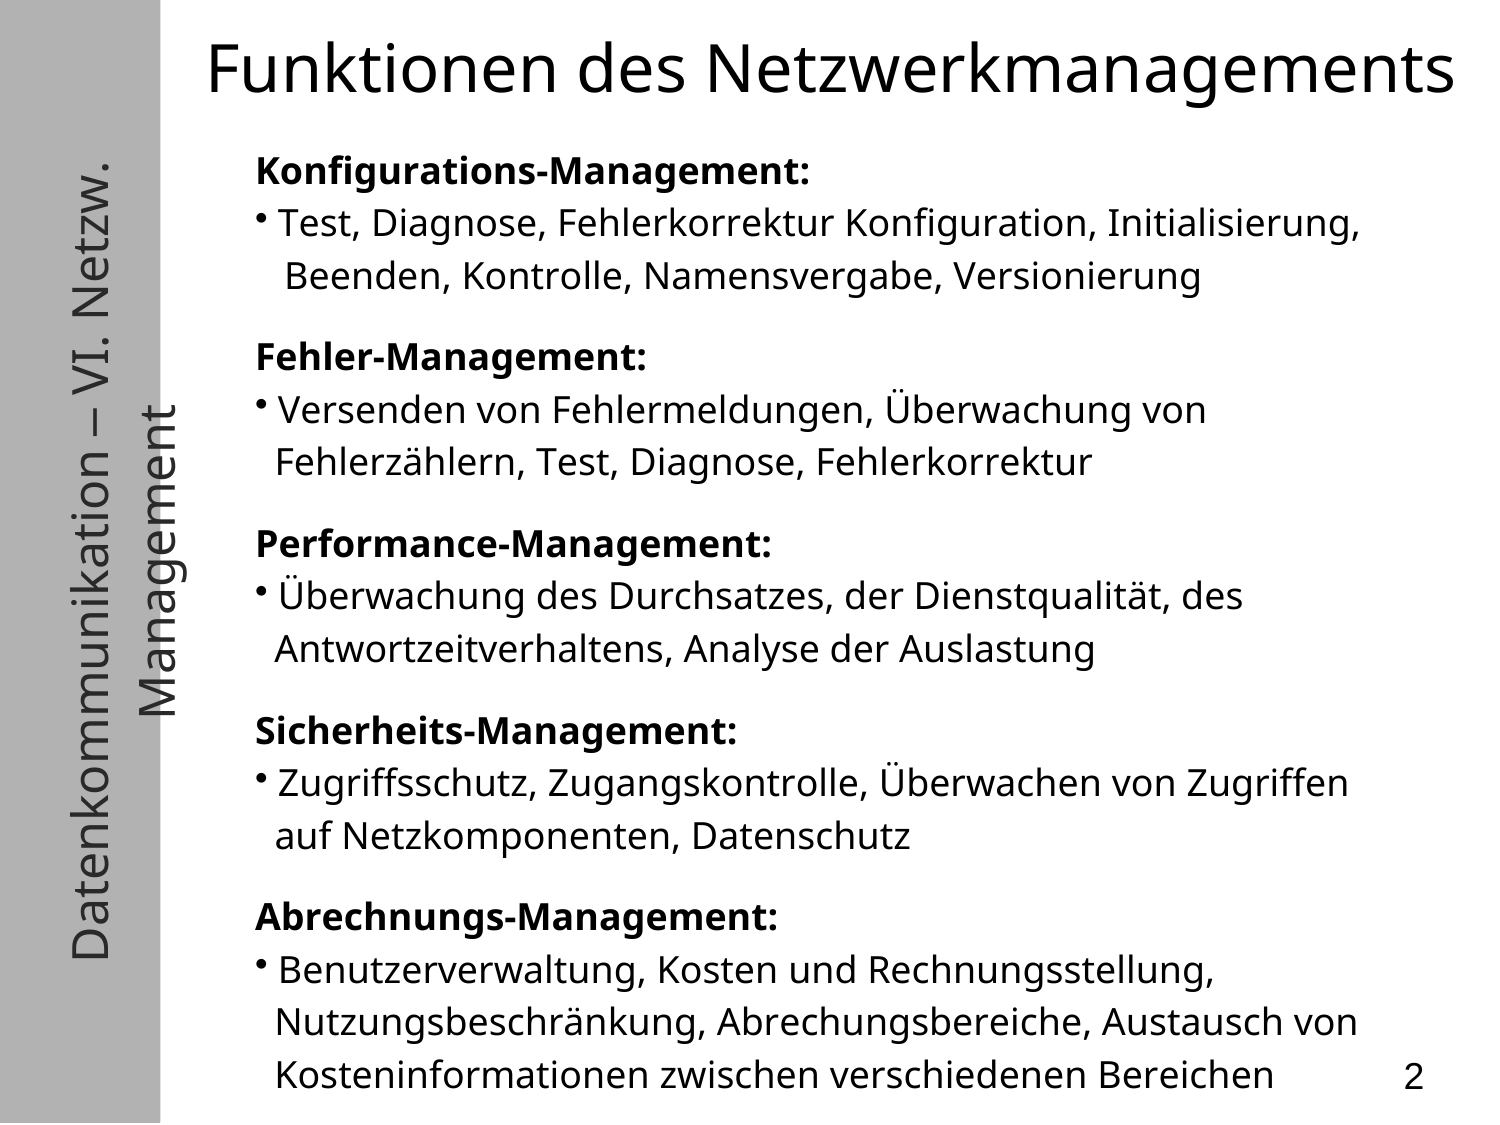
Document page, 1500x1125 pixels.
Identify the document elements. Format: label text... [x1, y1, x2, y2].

text_box Funktionen des Netzwerkmanagements [229, 19, 1434, 114]
text_box Konfigurations-Management: Test, Diagnose, Fehlerkorrektur Konfiguration, Initialisierung, Beenden, Kontrolle, Namensvergabe, Versionierung Fehler-Management: Versenden von Fehlermeldungen, Überwachung von Fehlerzählern, Test, Diagnose, Fehlerkorrektur Performance-Management: Überwachung des Durchsatzes, der Dienstqualität, des Antwortzeitverhaltens, Analyse der Auslastung Sicherheits-Management: Zugriffsschutz, Zugangskontrolle, Überwachen von Zugriffen auf Netzkomponenten, Datenschutz Abrechnungs-Management: Benutzerverwaltung, Kosten und Rechnungsstellung, Nutzungsbeschränkung, Abrechungsbereiche, Austausch von Kosteninformationen zwischen verschiedenen Bereichen Netzdokumentation [239, 136, 1450, 1092]
text_box [0, 0, 160, 1123]
text_box Datenkommunikation – VI. Netzw. Management [47, 1, 178, 1124]
text_box <number> [1403, 1056, 1479, 1106]
